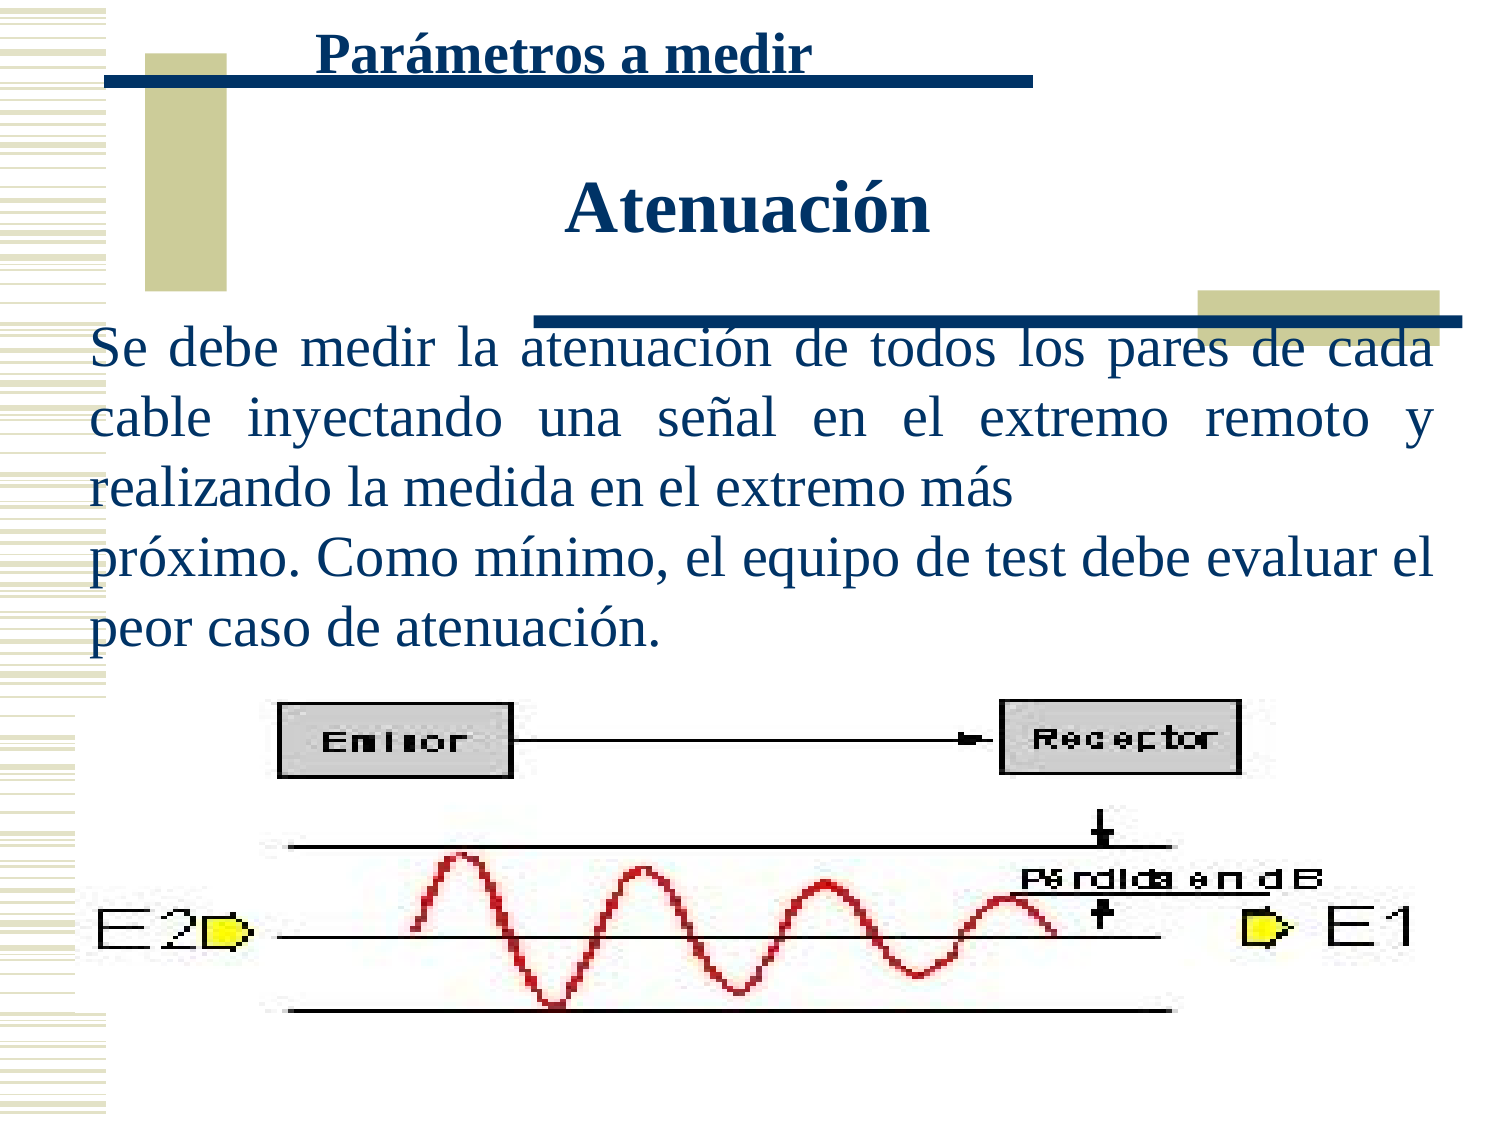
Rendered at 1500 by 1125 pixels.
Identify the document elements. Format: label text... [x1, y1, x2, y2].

text_box Se debe medir la atenuación de todos los pares de cada cable inyectando una señal en el extremo remoto y realizando la medida en el extremo más próximo. Como mínimo, el equipo de test debe evaluar el peor caso de atenuación. [74, 299, 1450, 666]
text_box Parámetros a medir [300, 7, 829, 94]
picture [75, 699, 1450, 1013]
text_box Atenuación [550, 149, 947, 256]
